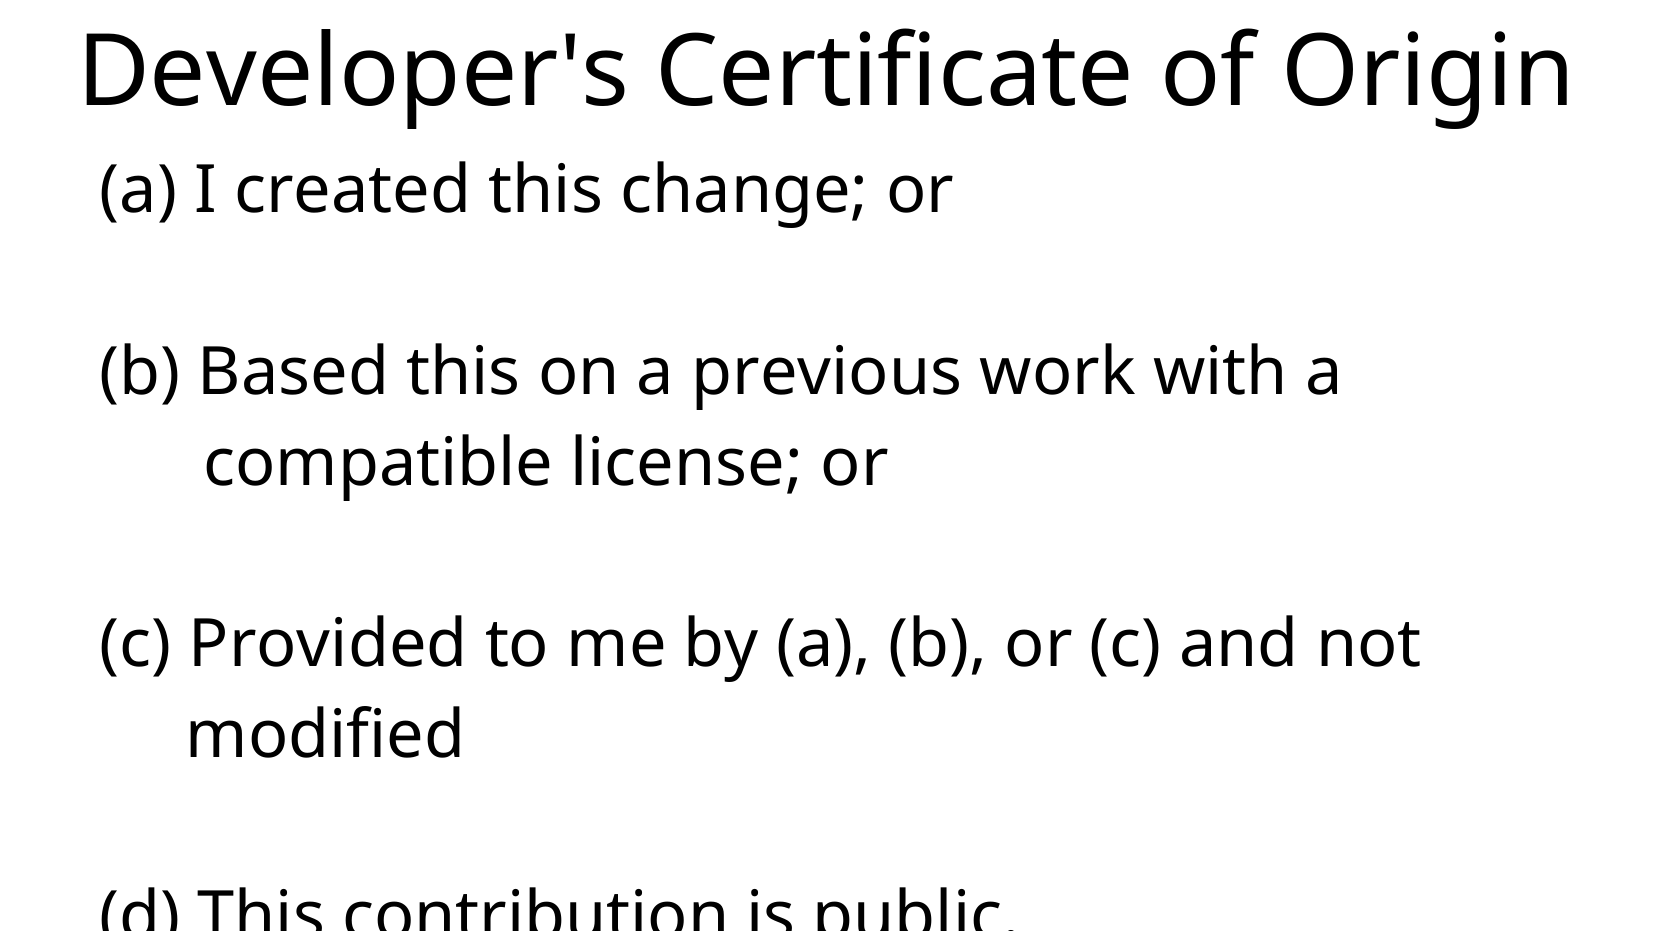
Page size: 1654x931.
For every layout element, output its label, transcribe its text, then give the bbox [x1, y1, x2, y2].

text_box (a) I created this change; or (b) Based this on a previous work with a compatible license; or (c) Provided to me by (a), (b), or (c) and not modified (d) This contribution is public. [84, 134, 1622, 872]
text_box Developer's Certificate of Origin [0, 0, 1654, 127]
